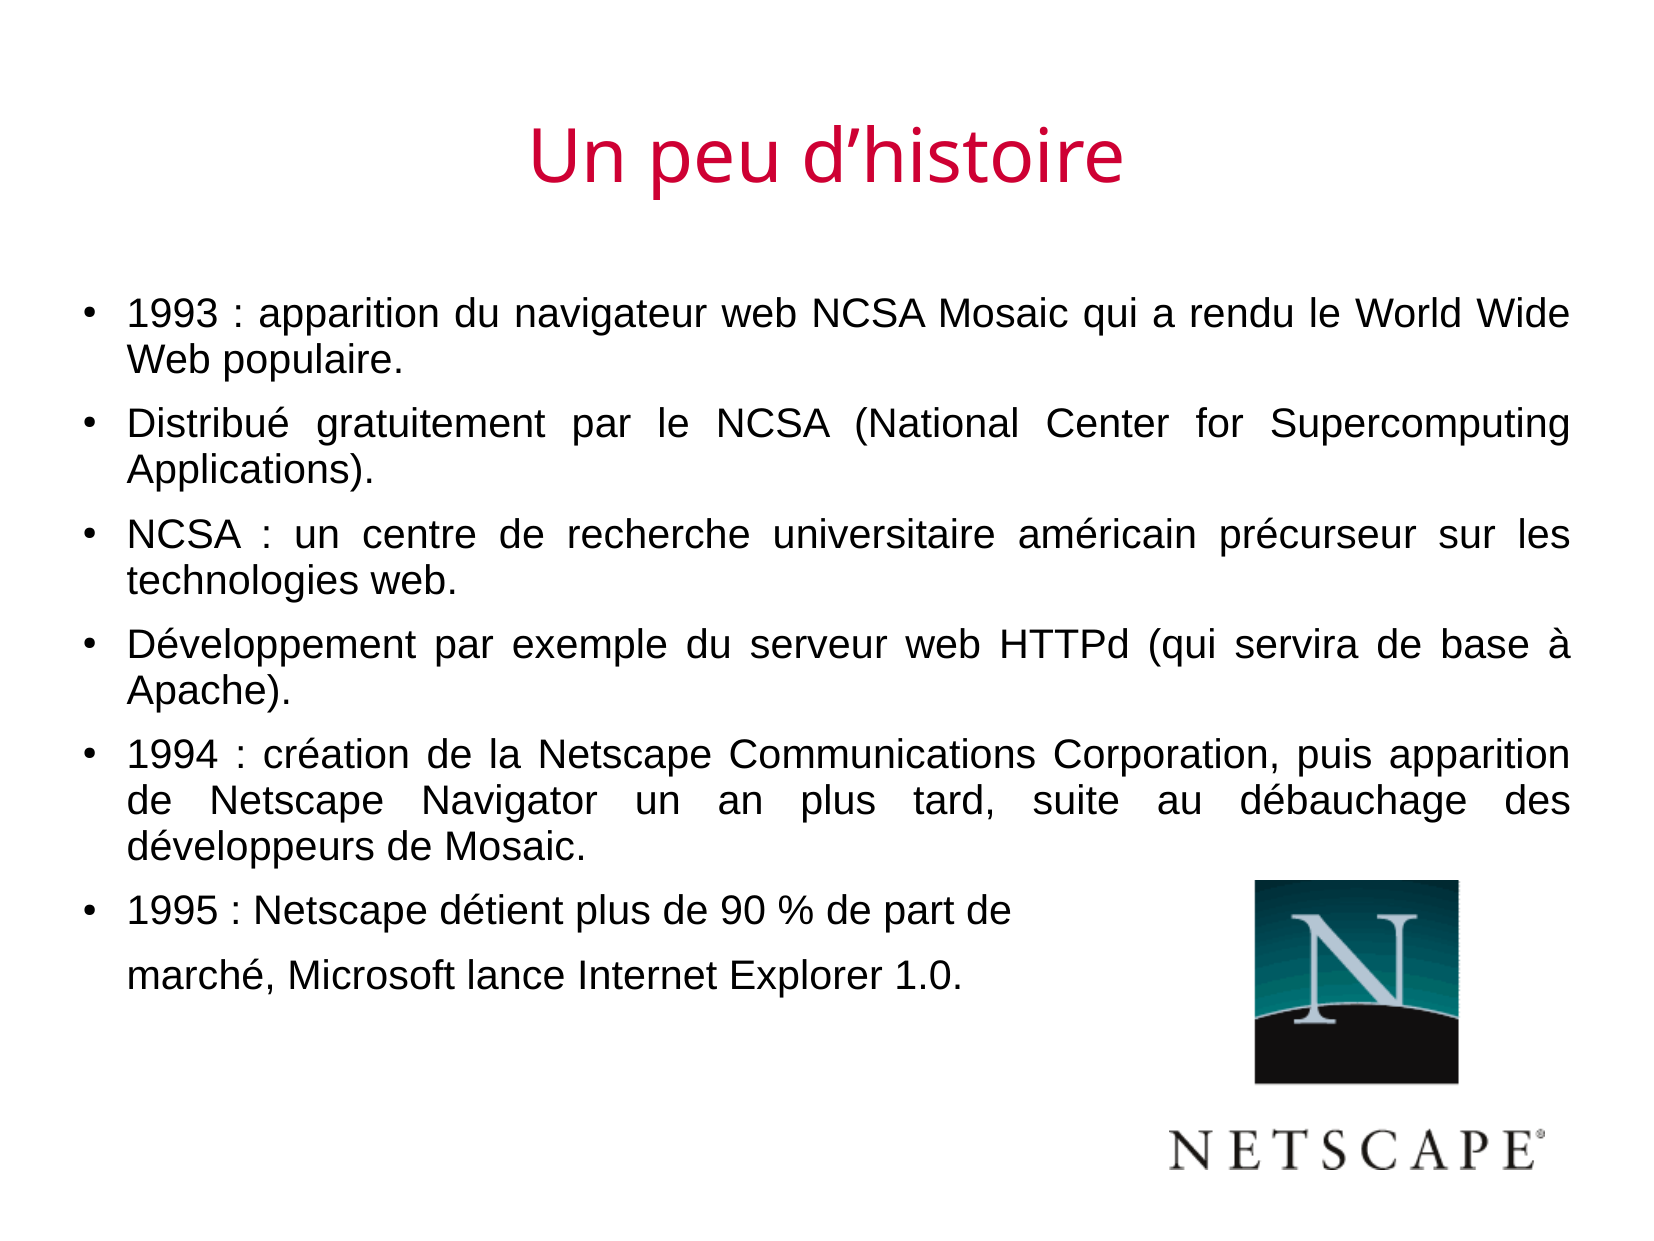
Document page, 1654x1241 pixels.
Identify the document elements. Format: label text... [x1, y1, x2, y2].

list 1993 : apparition du navigateur web NCSA Mosaic qui a rendu le World Wide Web populaire. Distribué gratuitement par le NCSA (National Center for Supercomputing Applications). NCSA : un centre de recherche universitaire américain précurseur sur les technologies web. Développement par exemple du serveur web HTTPd (qui servira de base à Apache). 1994 : création de la Netscape Communications Corporation, puis apparition de Netscape Navigator un an plus tard, suite au débauchage des développeurs de Mosaic. 1995 : Netscape détient plus de 90 % de part de marché, Microsoft lance Internet Explorer 1.0. [82, 290, 1571, 1010]
picture [1169, 880, 1545, 1170]
title Un peu d’histoire [82, 49, 1571, 257]
